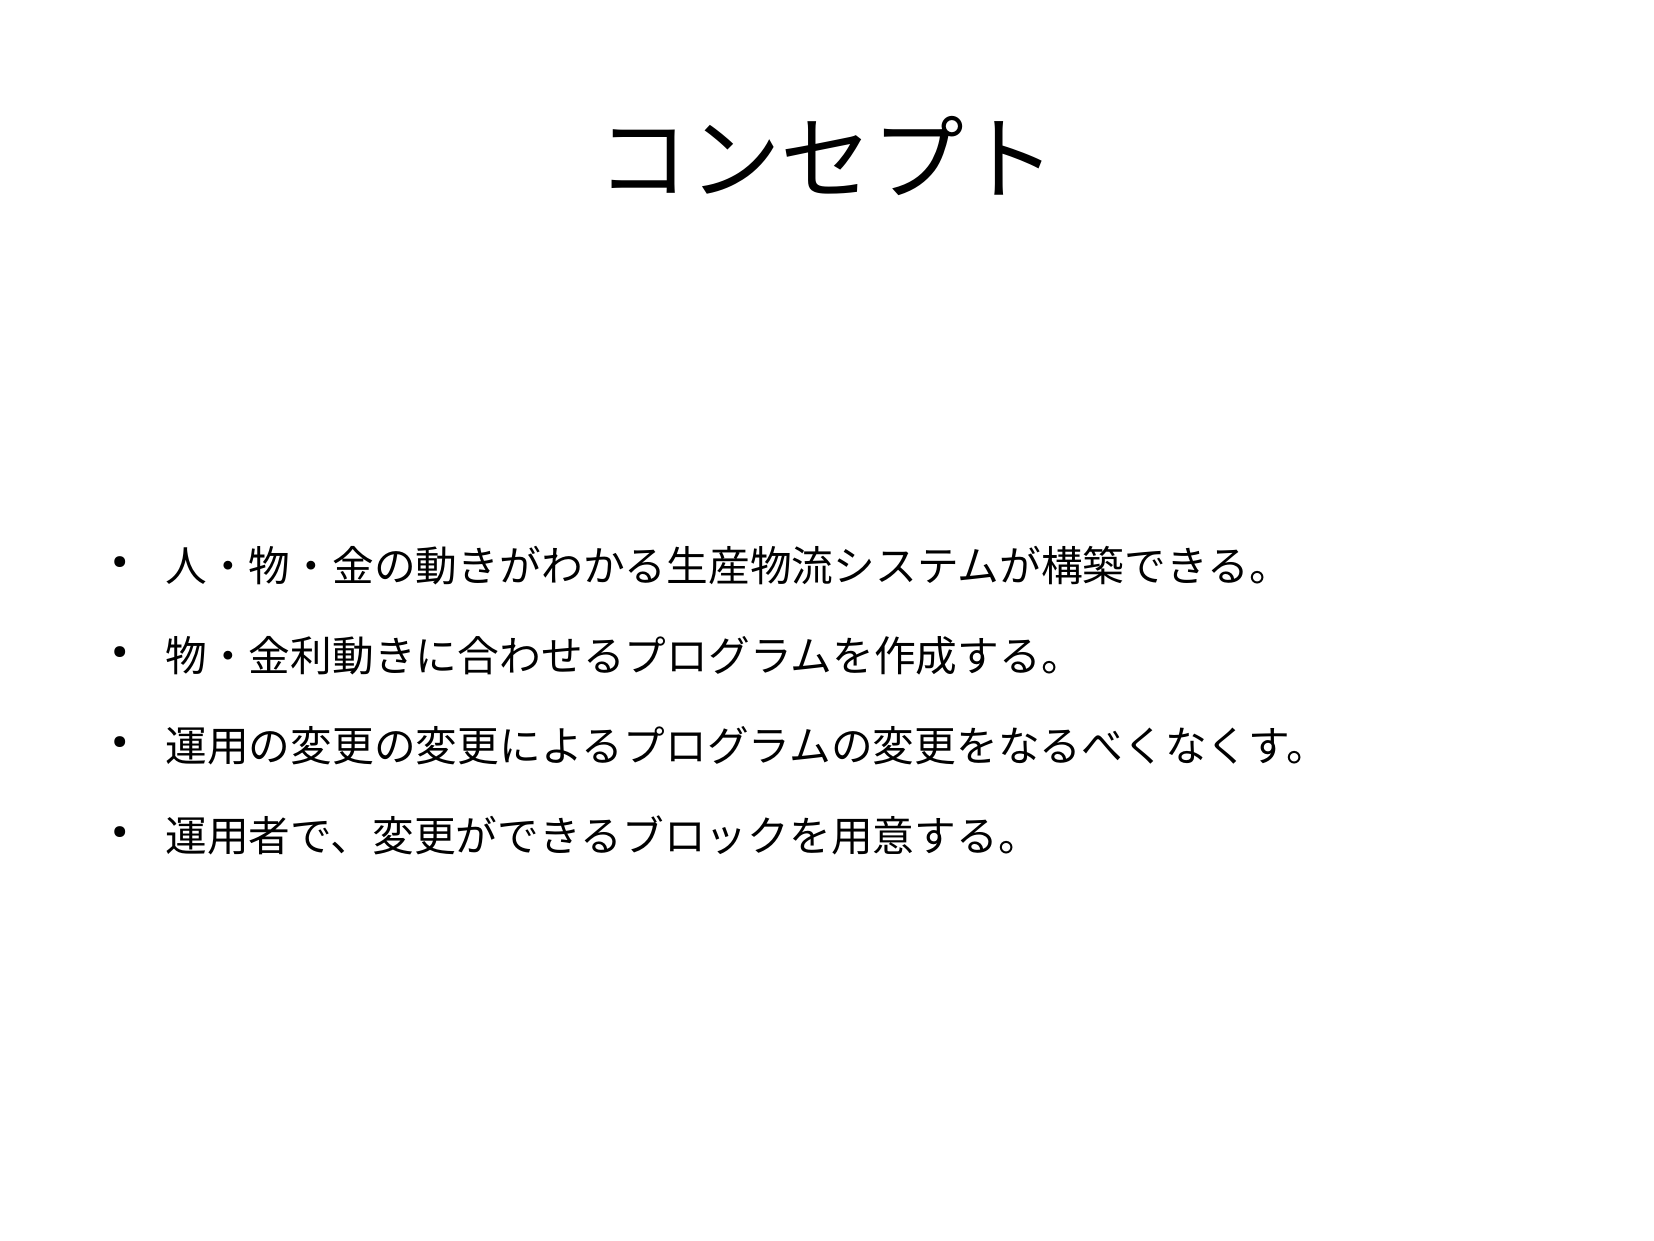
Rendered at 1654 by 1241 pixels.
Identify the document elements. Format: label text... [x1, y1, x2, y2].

list 人・物・金の動きがわかる生産物流システムが構築できる。 物・金利動きに合わせるプログラムを作成する。 運用の変更の変更によるプログラムの変更をなるべくなくす。 運用者で、変更ができるブロックを用意する。 [94, 532, 1583, 981]
title コンセプト [82, 49, 1571, 257]
